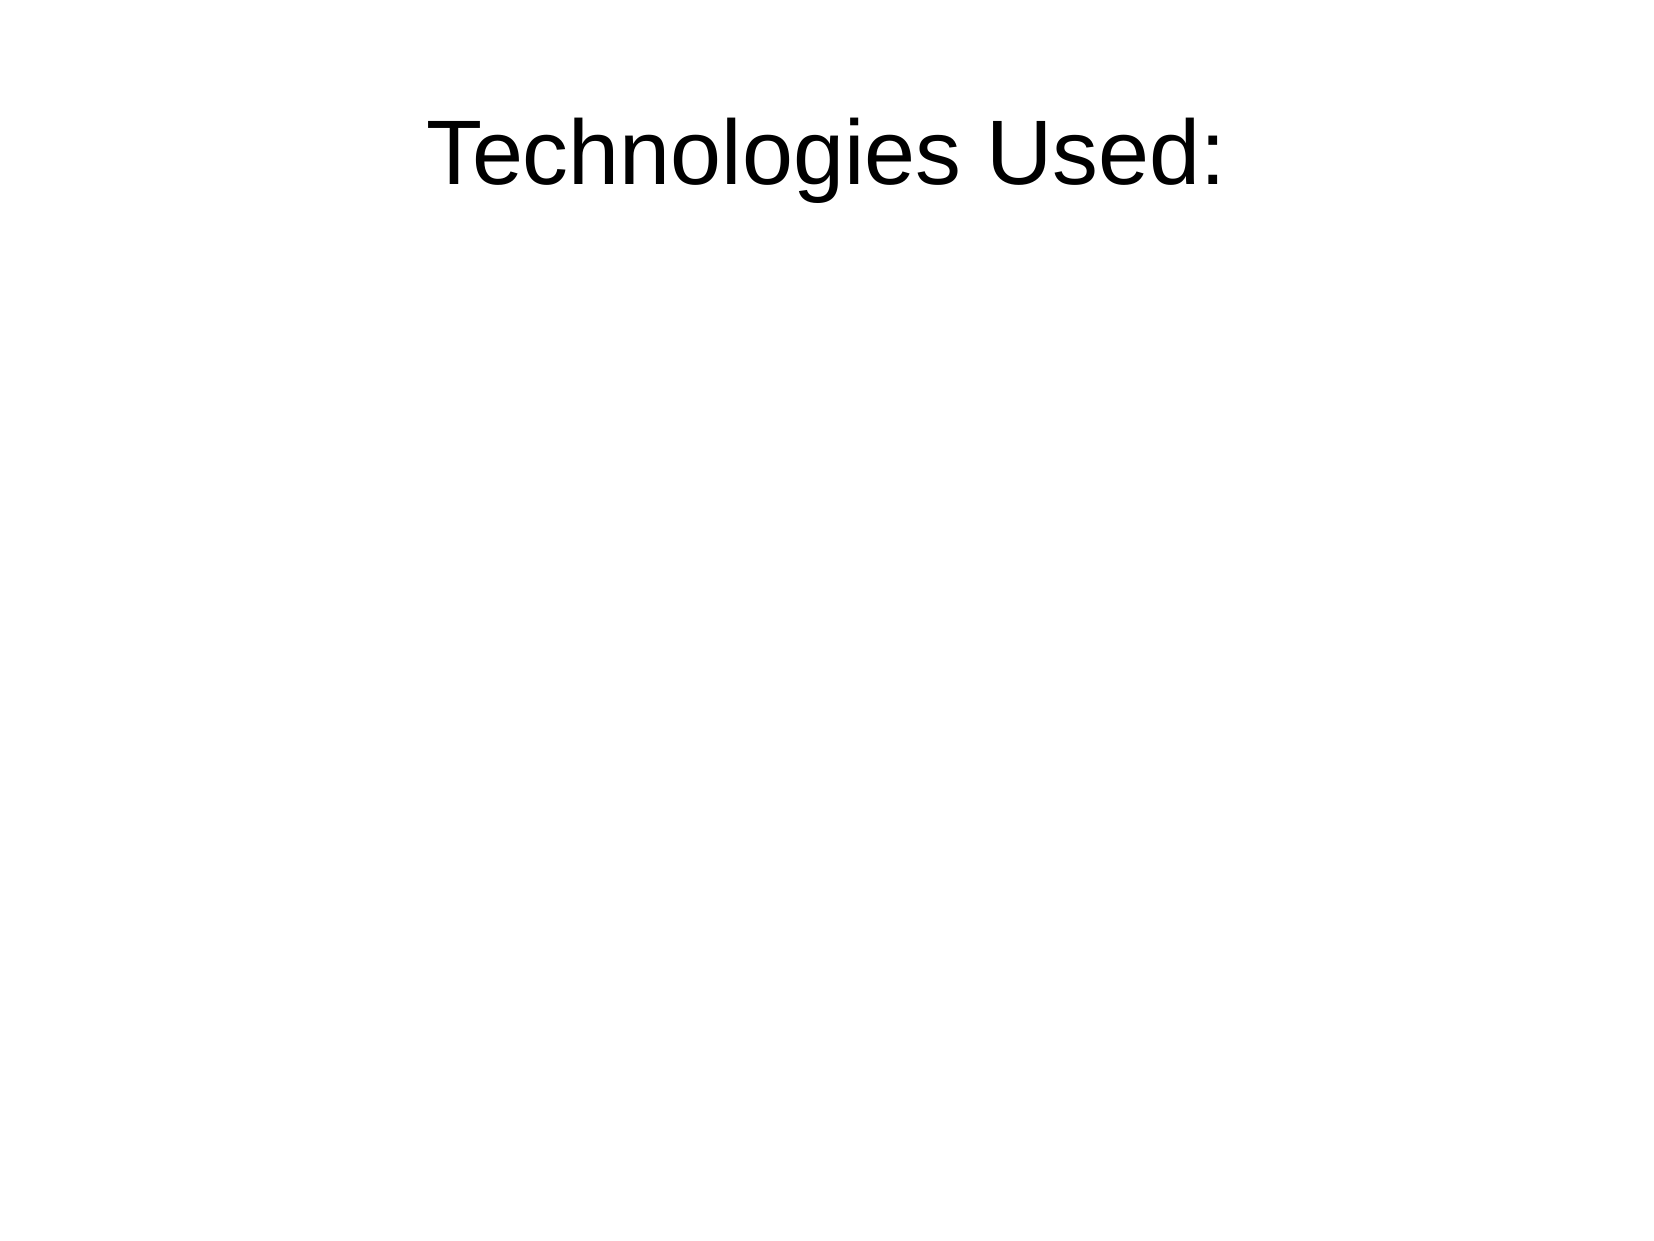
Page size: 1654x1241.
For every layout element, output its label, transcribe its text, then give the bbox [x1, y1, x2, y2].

title Technologies Used: [82, 49, 1571, 257]
